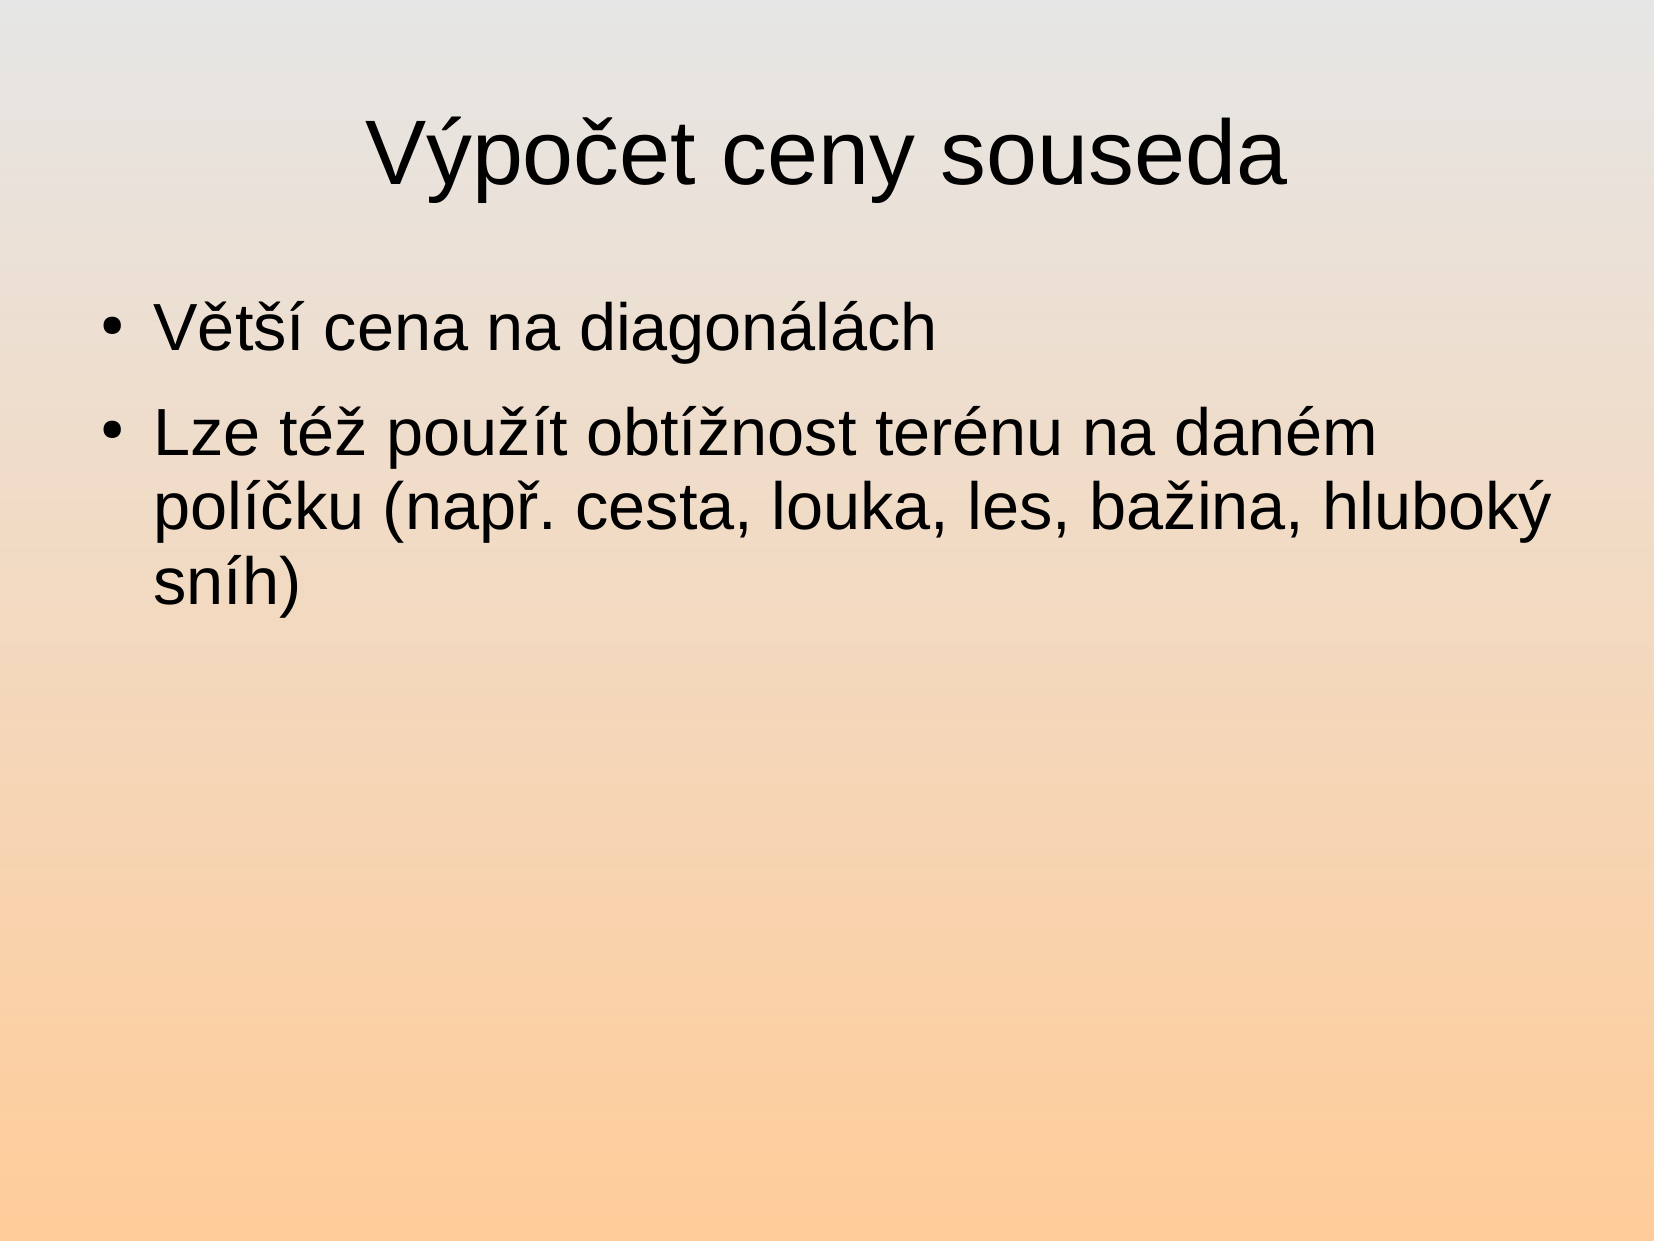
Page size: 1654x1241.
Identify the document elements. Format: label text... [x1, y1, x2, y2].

title Výpočet ceny souseda [82, 56, 1571, 250]
list Větší cena na diagonálách Lze též použít obtížnost terénu na daném políčku (např. cesta, louka, les, bažina, hluboký sníh) [82, 290, 1571, 1094]
